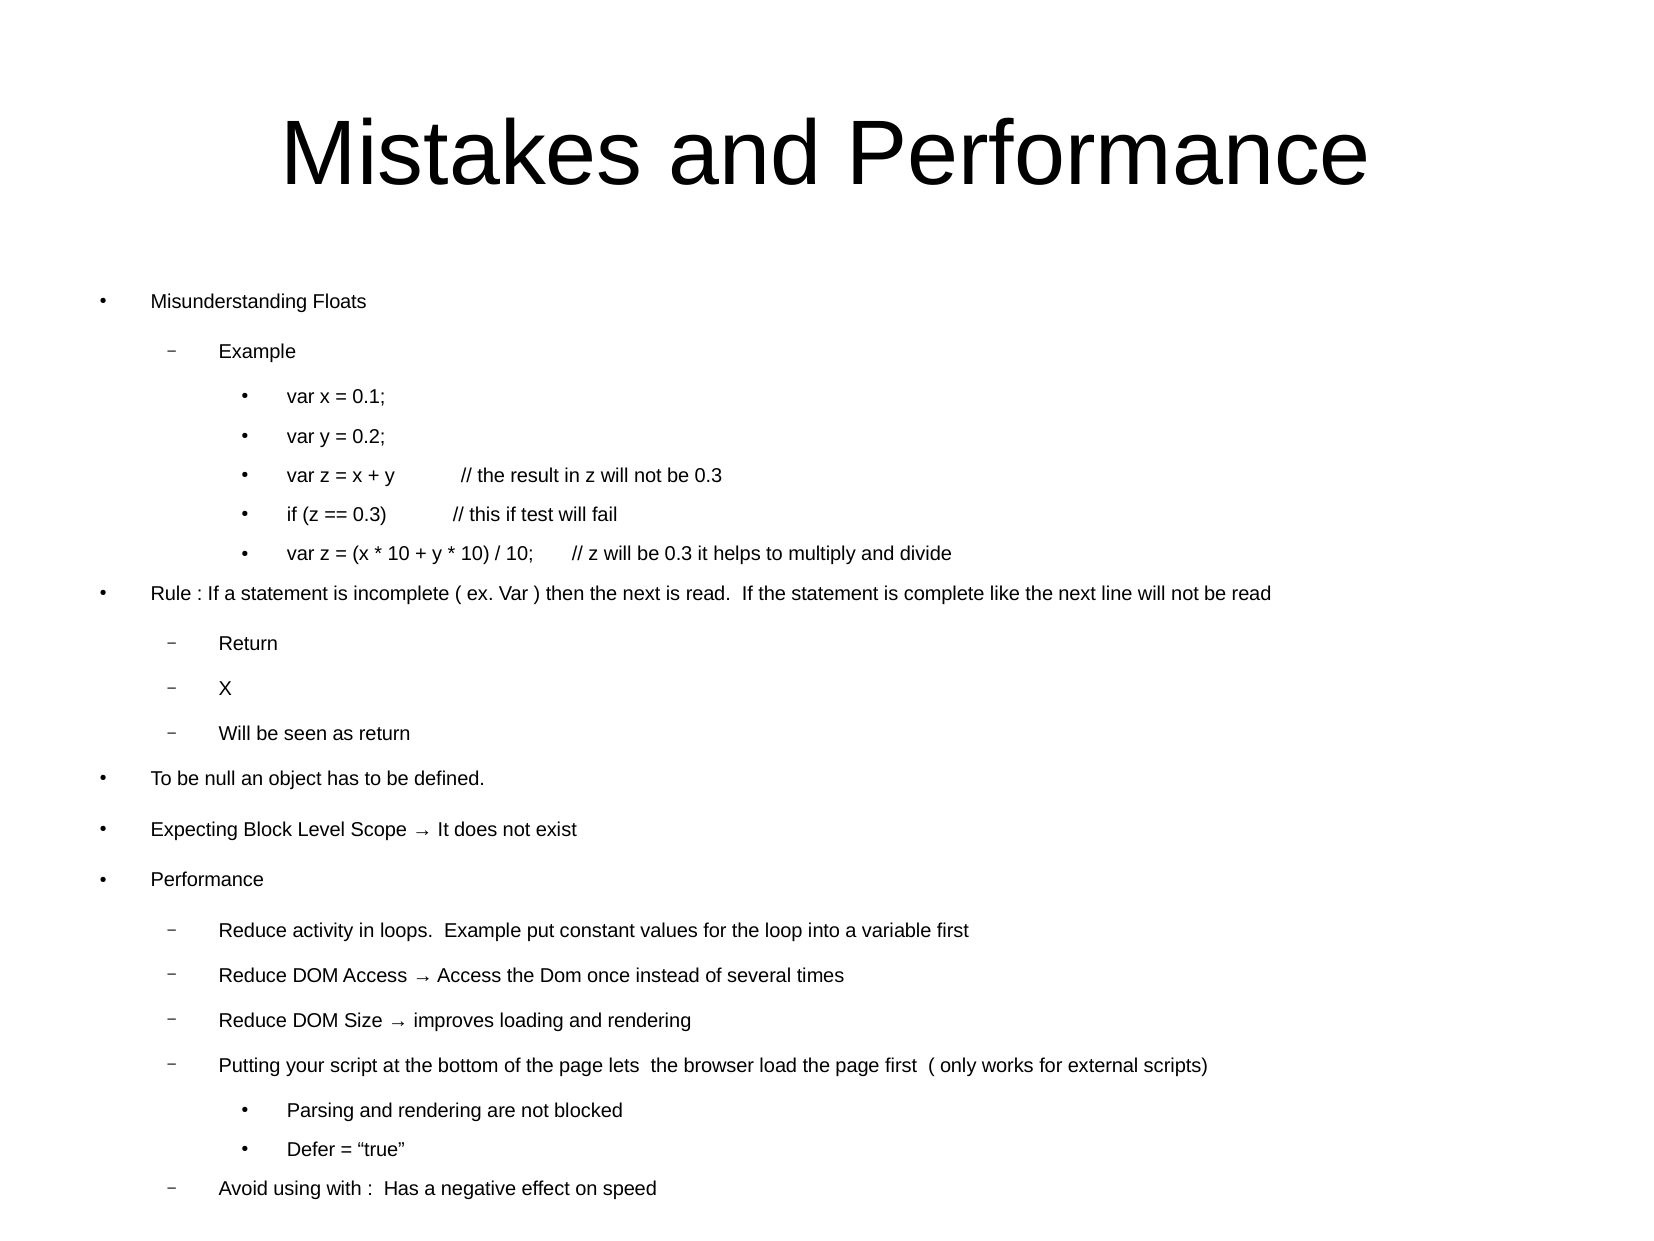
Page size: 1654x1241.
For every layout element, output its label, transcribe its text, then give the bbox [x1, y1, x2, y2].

list Misunderstanding Floats Example var x = 0.1; var y = 0.2; var z = x + y // the result in z will not be 0.3 if (z == 0.3) // this if test will fail var z = (x * 10 + y * 10) / 10; // z will be 0.3 it helps to multiply and divide Rule : If a statement is incomplete ( ex. Var ) then the next is read. If the statement is complete like the next line will not be read Return X Will be seen as return To be null an object has to be defined. Expecting Block Level Scope → It does not exist Performance Reduce activity in loops. Example put constant values for the loop into a variable first Reduce DOM Access → Access the Dom once instead of several times Reduce DOM Size → improves loading and rendering Putting your script at the bottom of the page lets the browser load the page first ( only works for external scripts) Parsing and rendering are not blocked Defer = “true” Avoid using with : Has a negative effect on speed [82, 290, 1571, 1201]
title Mistakes and Performance [82, 49, 1571, 257]
